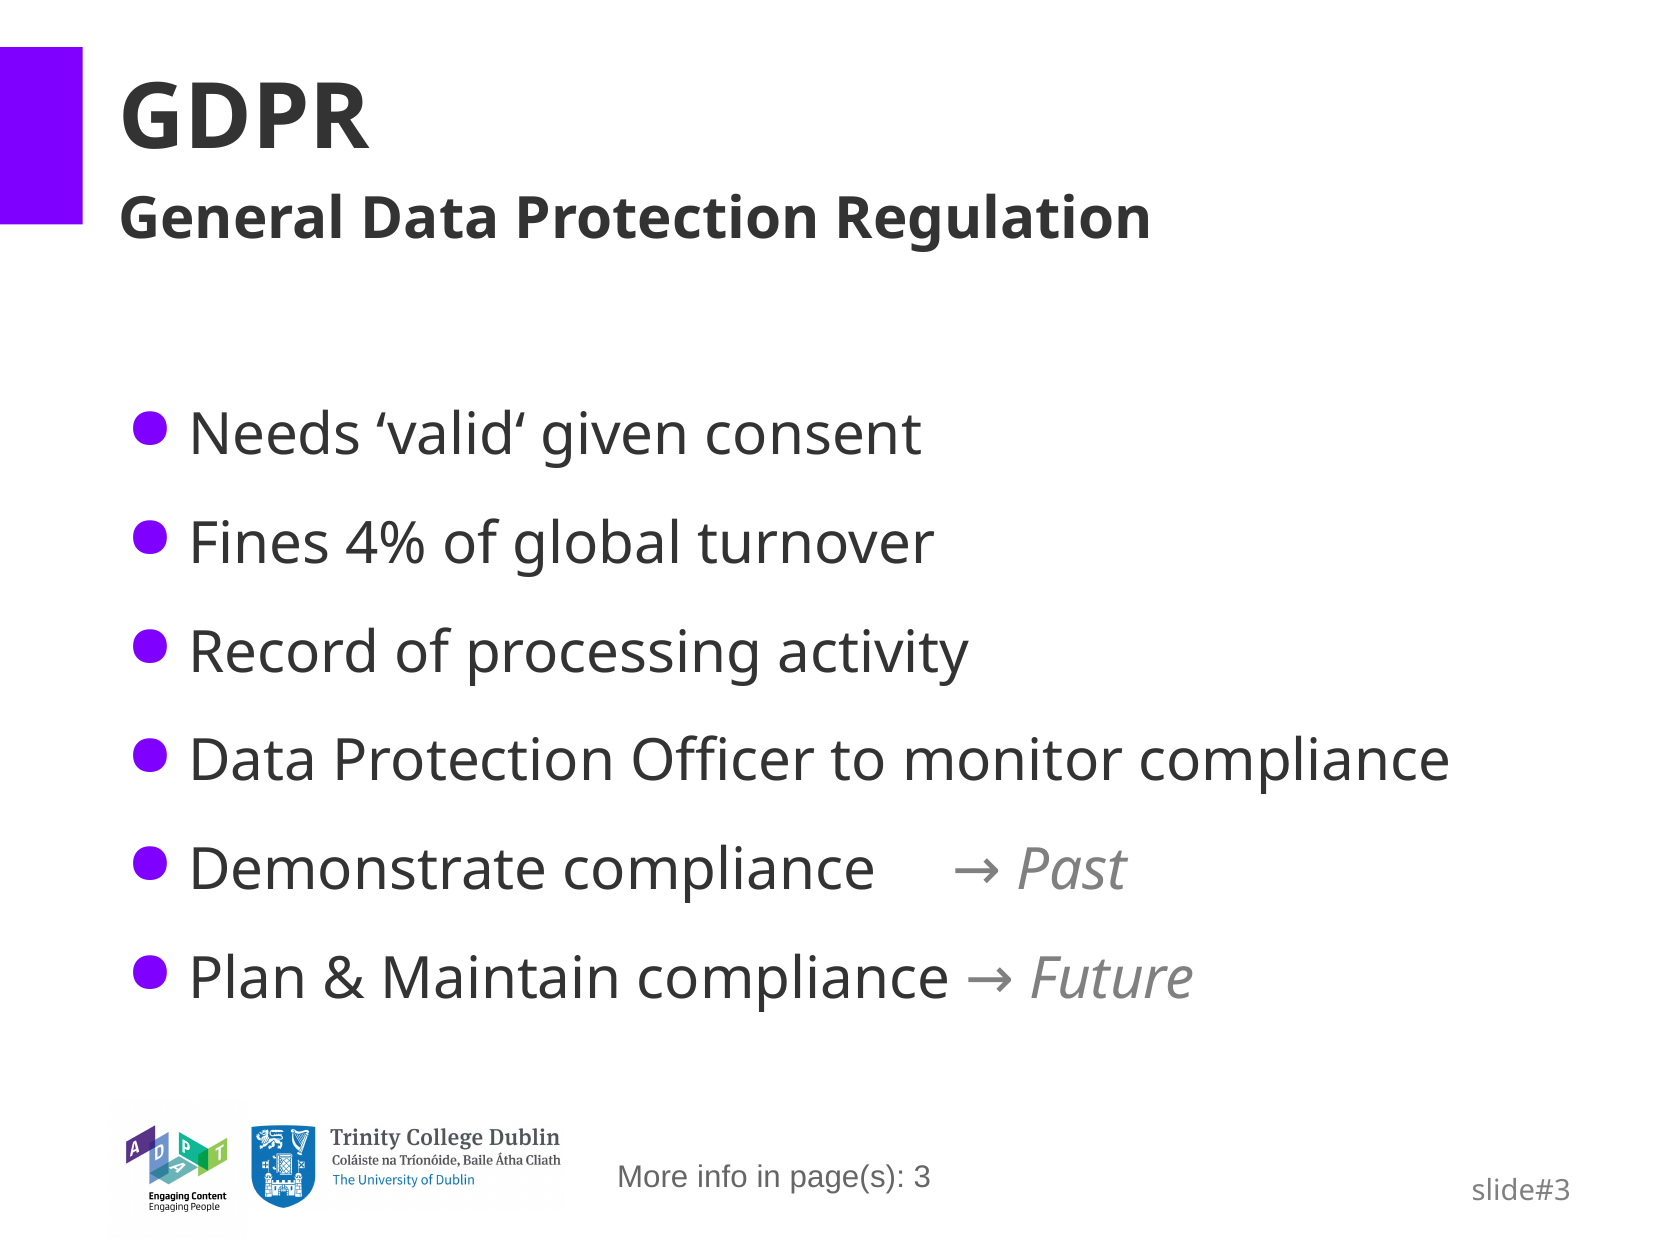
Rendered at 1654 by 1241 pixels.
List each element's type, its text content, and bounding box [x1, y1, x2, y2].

title GDPR General Data Protection Regulation [118, 49, 1571, 257]
picture [248, 1122, 564, 1211]
text_box More info in page(s): 3 [602, 1151, 1418, 1202]
picture [106, 1098, 247, 1239]
list Needs ‘valid‘ given consent Fines 4% of global turnover Record of processing activity Data Protection Officer to monitor compliance Demonstrate compliance → Past Plan & Maintain compliance → Future [118, 283, 1536, 1003]
